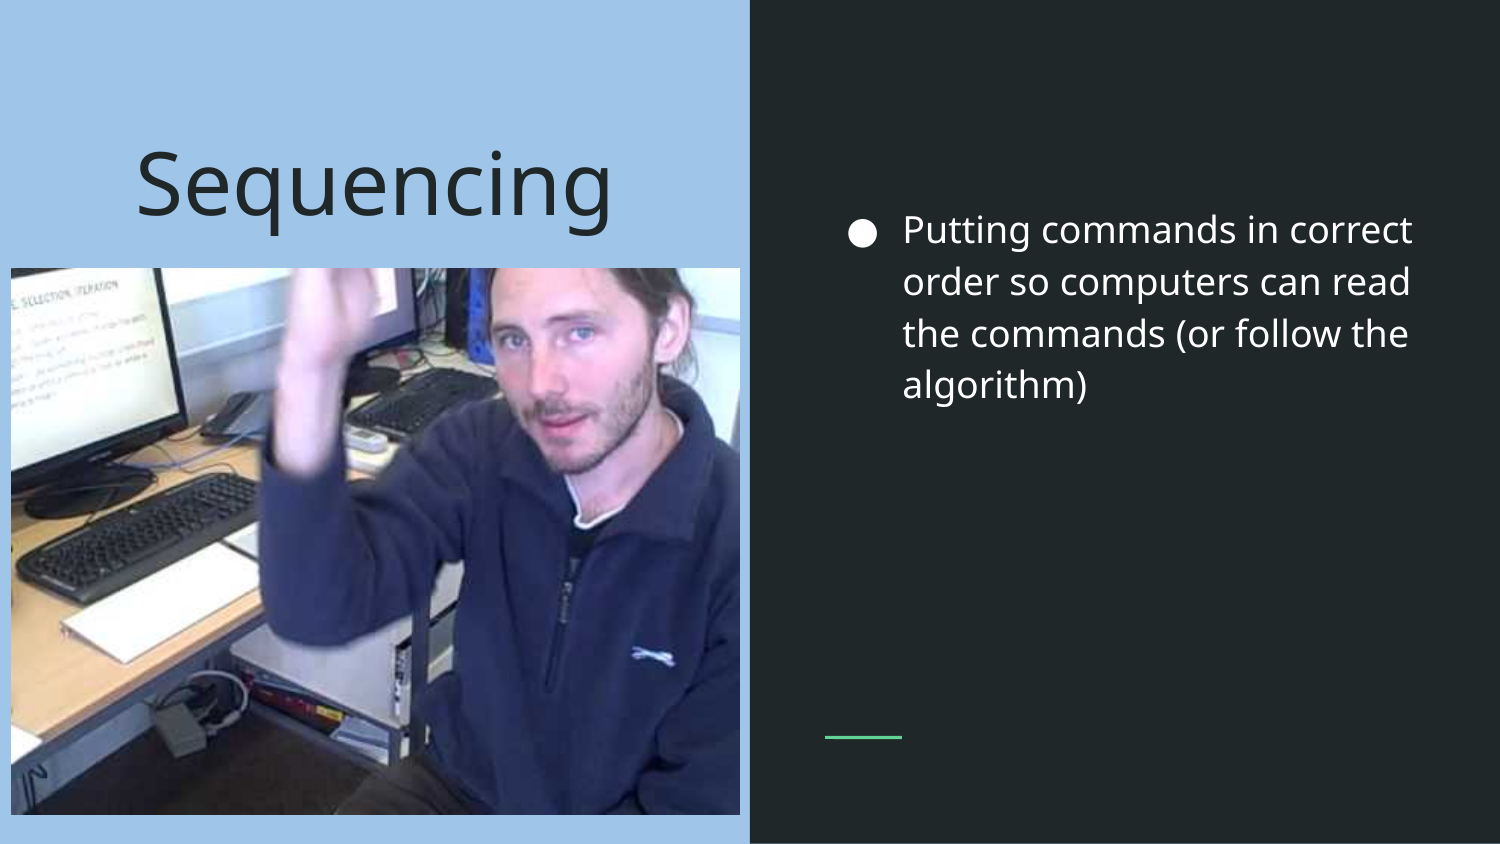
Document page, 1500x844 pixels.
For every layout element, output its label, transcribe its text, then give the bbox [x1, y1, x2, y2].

list Putting commands in correct order so computers can read the commands (or follow the algorithm) [812, 0, 1442, 607]
title Sequencing [43, 0, 708, 248]
picture [11, 268, 740, 815]
